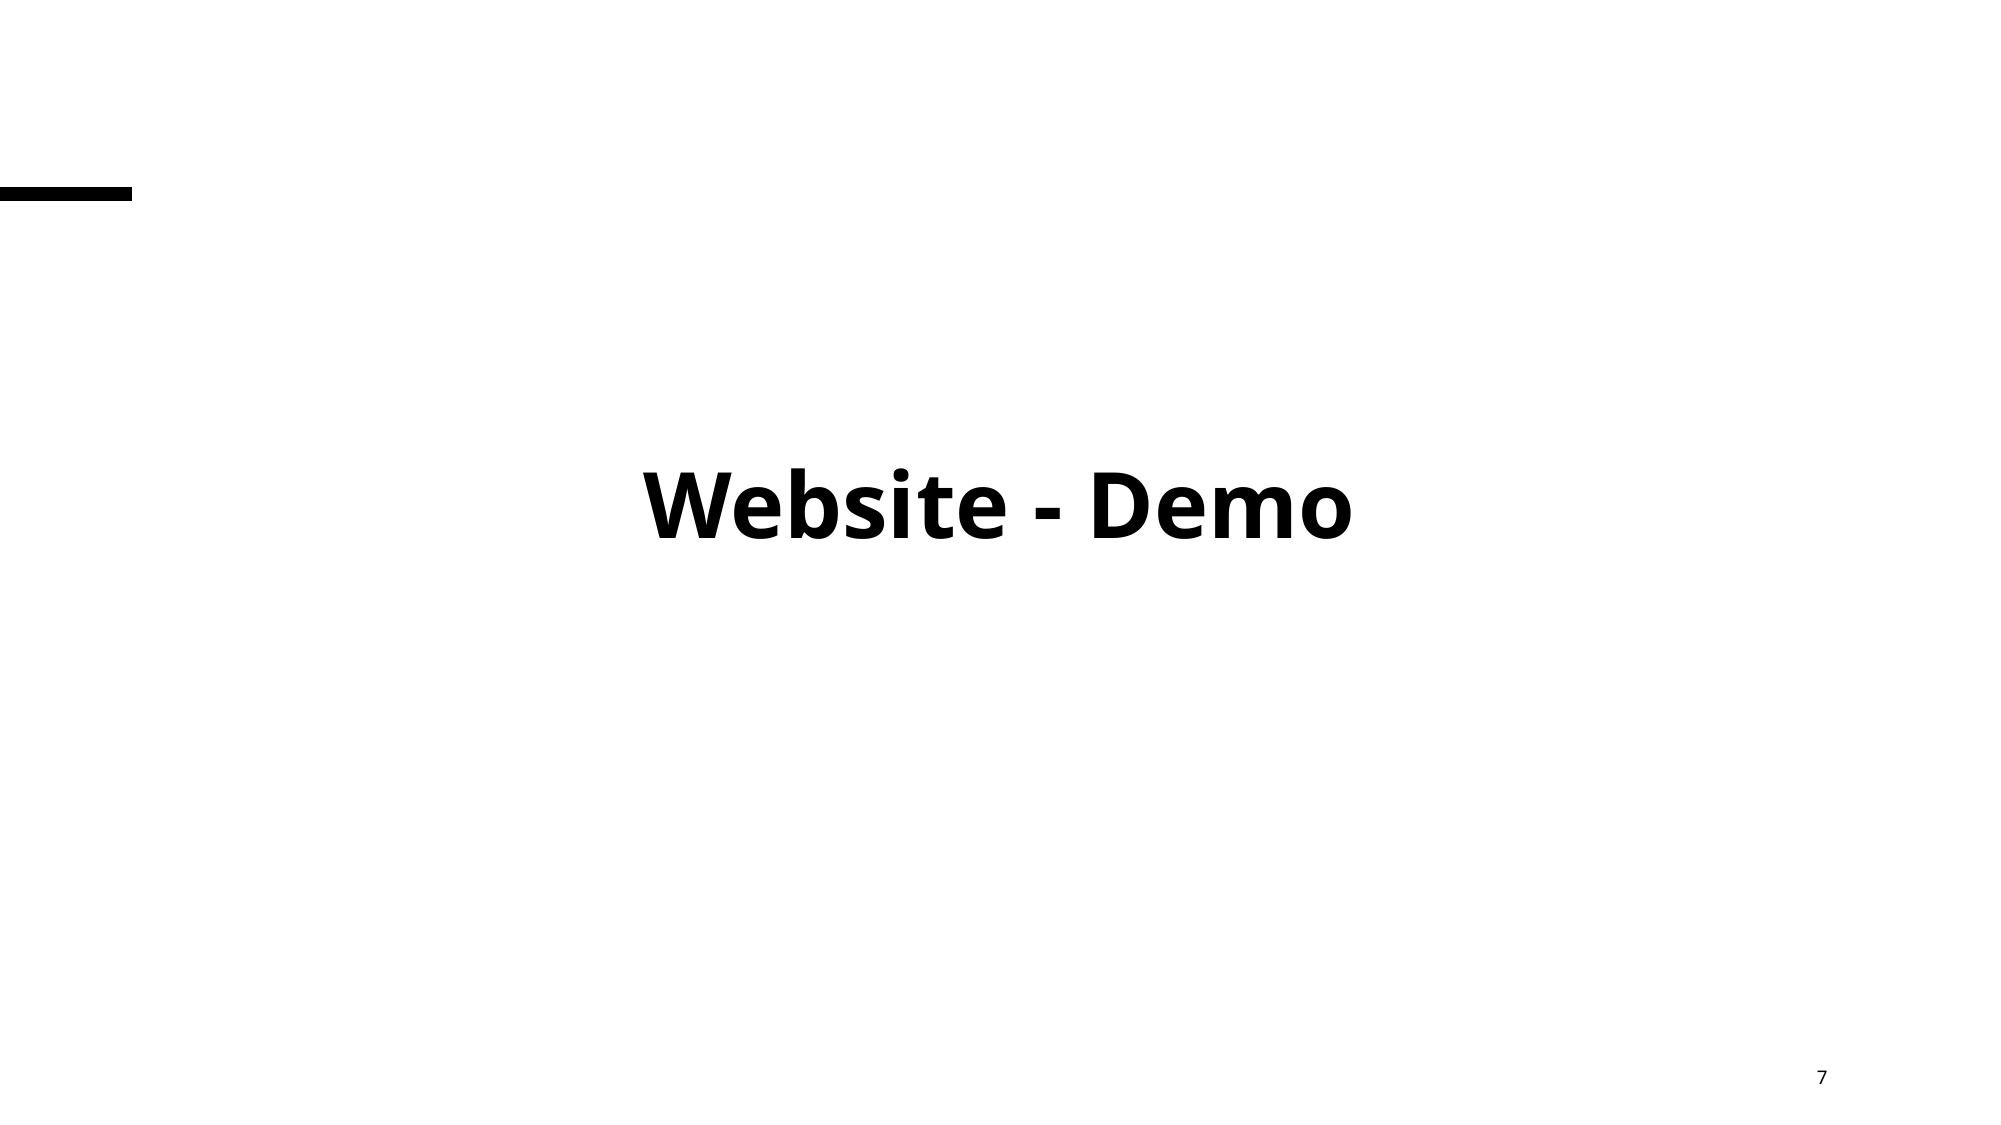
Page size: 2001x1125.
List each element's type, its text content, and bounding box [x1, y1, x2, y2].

title Website - Demo [186, 456, 1814, 669]
text_box ‹#› [1801, 1048, 1956, 1109]
